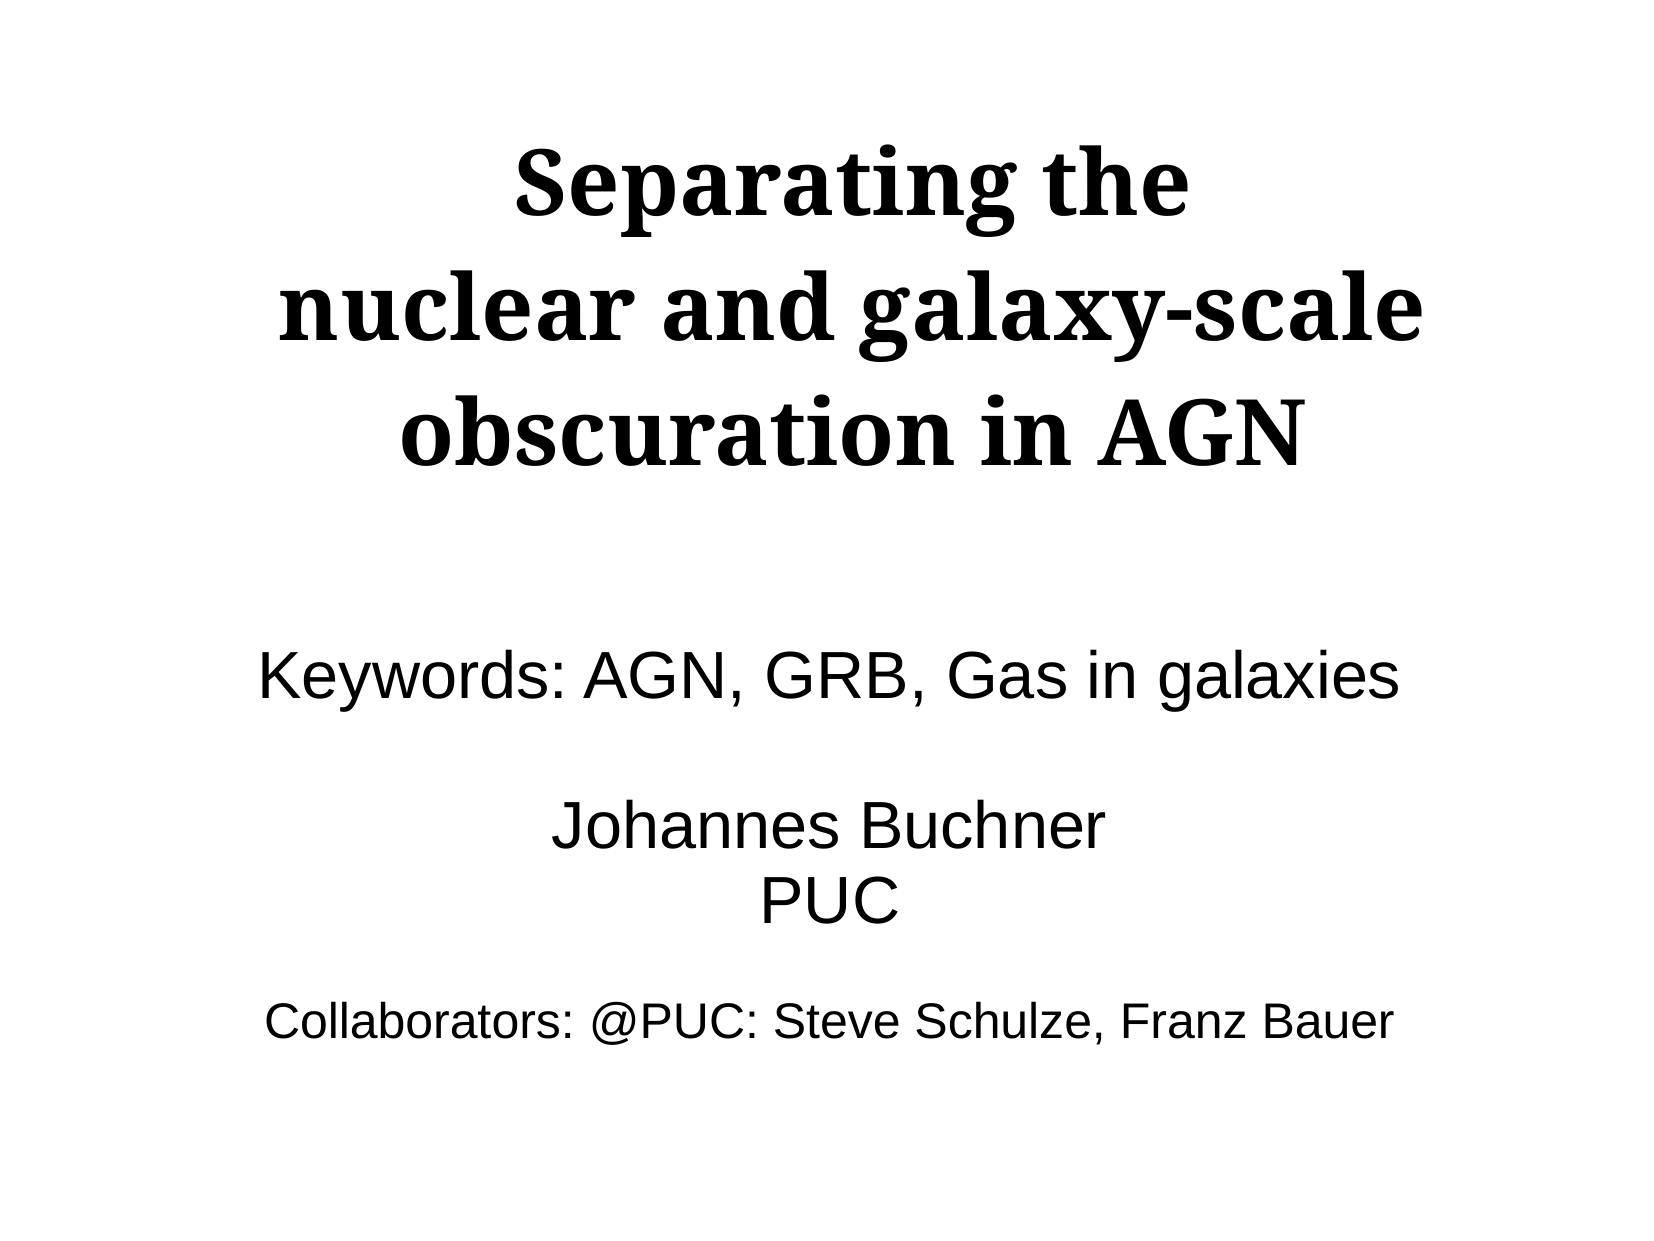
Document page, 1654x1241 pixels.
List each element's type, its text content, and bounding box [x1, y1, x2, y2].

text_box Keywords: AGN, GRB, Gas in galaxies Johannes Buchner PUC Collaborators: @PUC: Steve Schulze, Franz Bauer [77, 556, 1582, 1150]
title Separating the nuclear and galaxy-scale obscuration in AGN [71, 110, 1636, 500]
